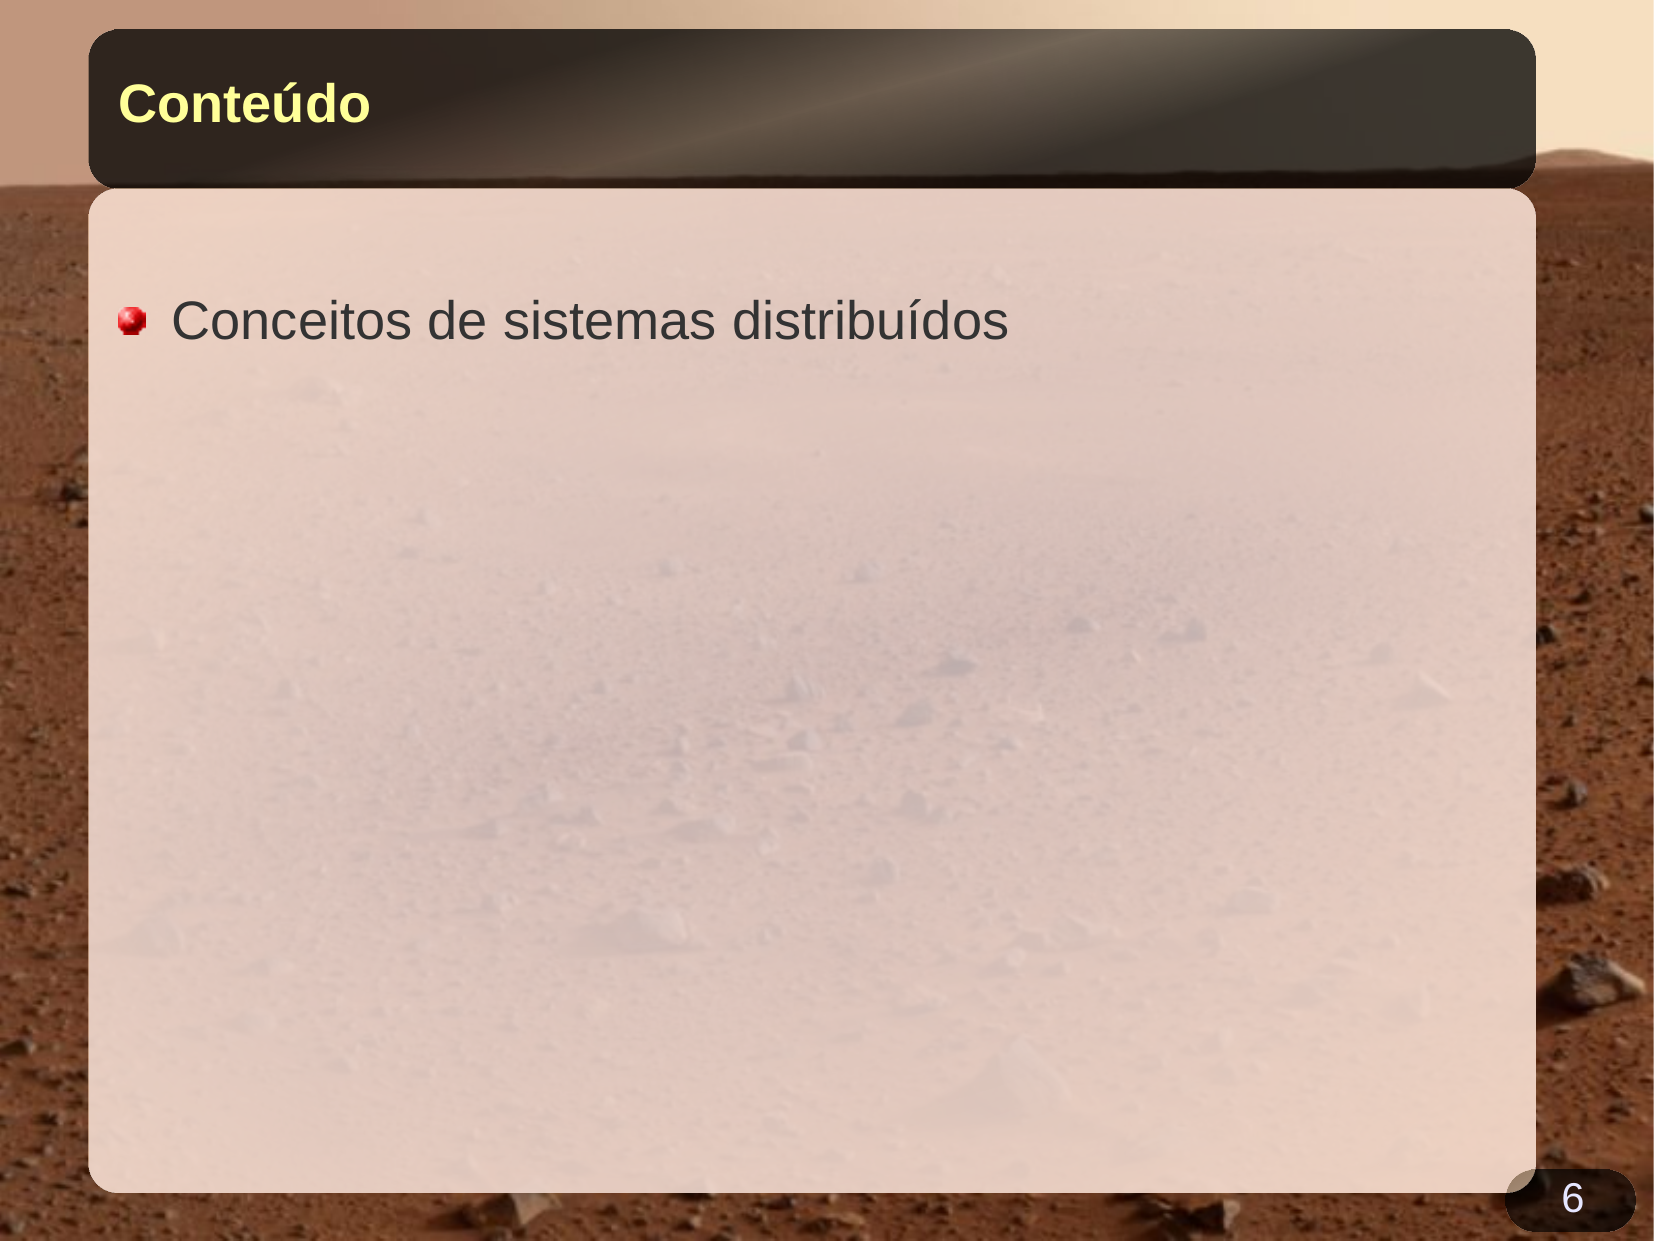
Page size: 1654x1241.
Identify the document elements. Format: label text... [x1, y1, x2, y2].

text_box [88, 188, 1536, 1193]
picture [0, 0, 1654, 1241]
title Conteúdo [118, 59, 1506, 148]
list Conceitos de sistemas distribuídos [118, 218, 1477, 1164]
